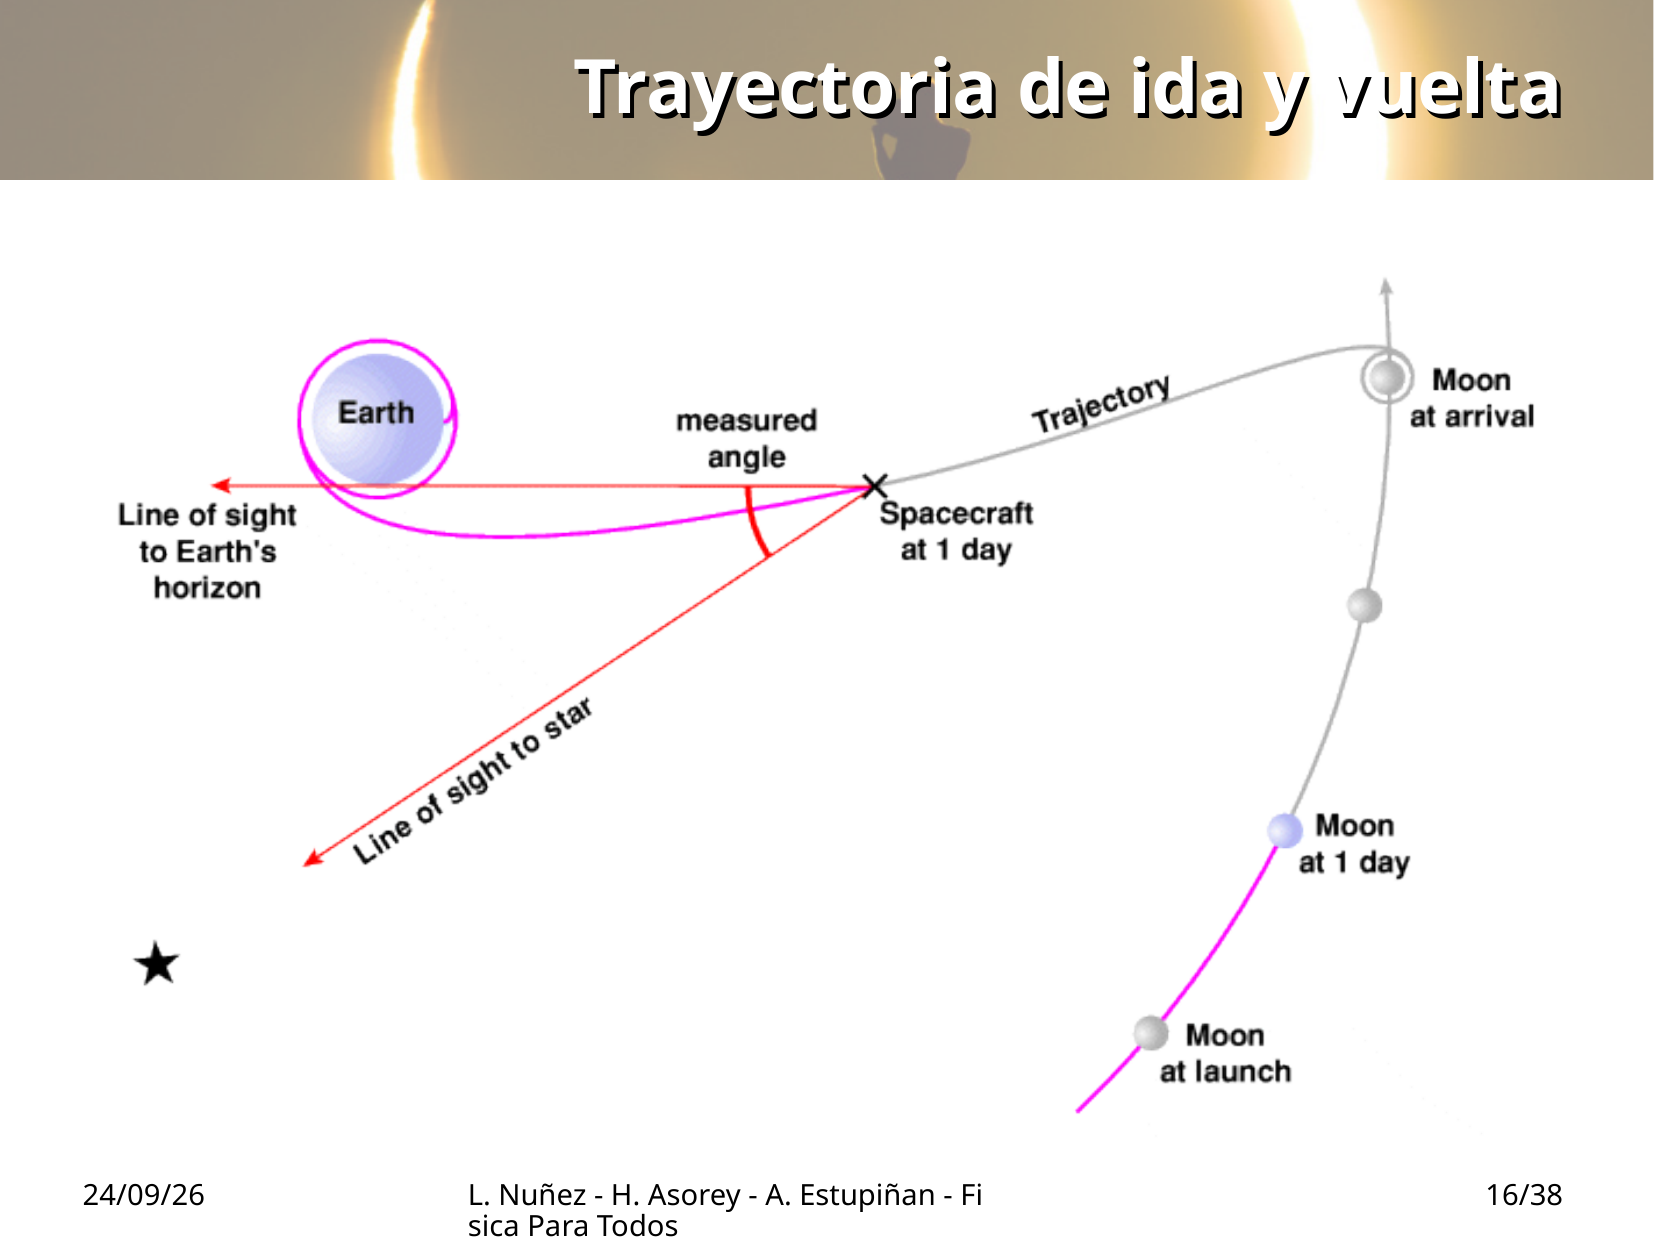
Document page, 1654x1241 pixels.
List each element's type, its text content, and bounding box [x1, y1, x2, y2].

picture [93, 254, 1560, 1141]
picture [0, 0, 1654, 180]
title Trayectoria de ida y vuelta [75, 19, 1564, 151]
